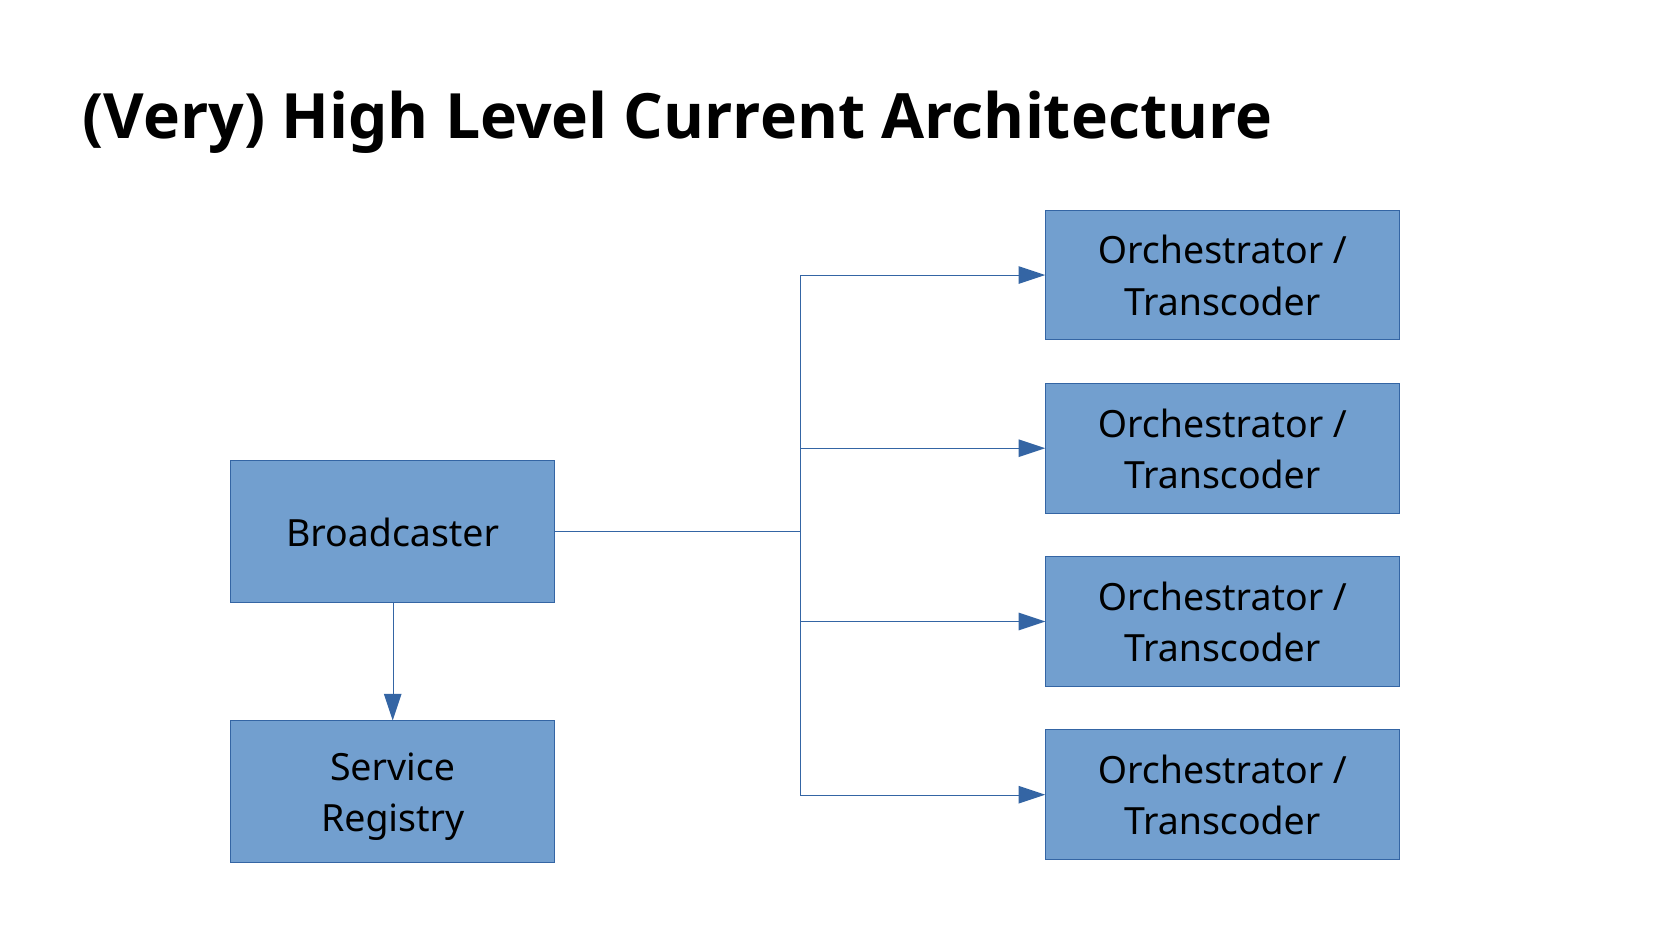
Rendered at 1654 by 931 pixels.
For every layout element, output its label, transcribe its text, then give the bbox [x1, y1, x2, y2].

text_box Orchestrator / Transcoder [1045, 729, 1400, 860]
text_box Orchestrator / Transcoder [1045, 210, 1400, 340]
title (Very) High Level Current Architecture [82, 37, 1571, 193]
text_box Orchestrator / Transcoder [1045, 383, 1400, 514]
text_box Broadcaster [230, 460, 555, 603]
text_box Orchestrator / Transcoder [1045, 556, 1400, 687]
text_box Service Registry [230, 720, 555, 863]
